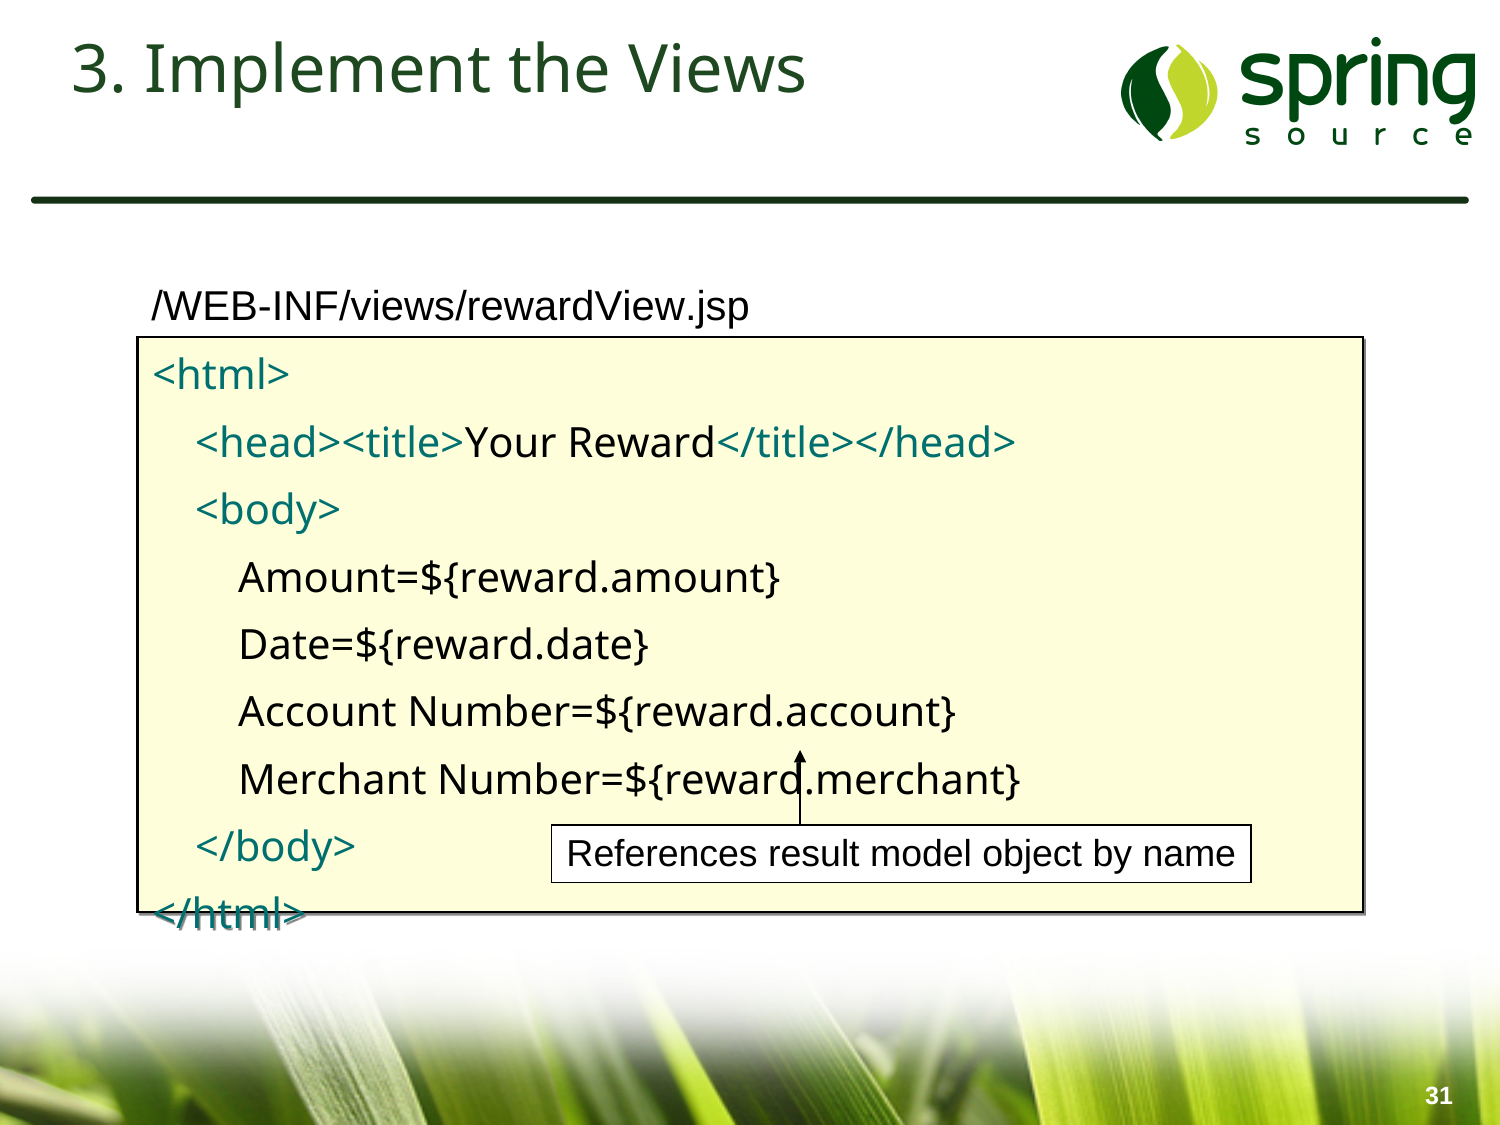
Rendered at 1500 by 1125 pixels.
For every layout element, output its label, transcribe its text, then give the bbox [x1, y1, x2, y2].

text_box /WEB-INF/views/rewardView.jsp [136, 275, 766, 337]
text_box <html> <head><title>Your Reward</title></head> <body> Amount=${reward.amount} Date=${reward.date} Account Number=${reward.account} Merchant Number=${reward.merchant} </body> </html> [137, 337, 1363, 913]
title 3. Implement the Views [56, 13, 1089, 176]
picture [0, 944, 1500, 1125]
text_box References result model object by name [551, 825, 1252, 883]
picture [1121, 37, 1475, 145]
